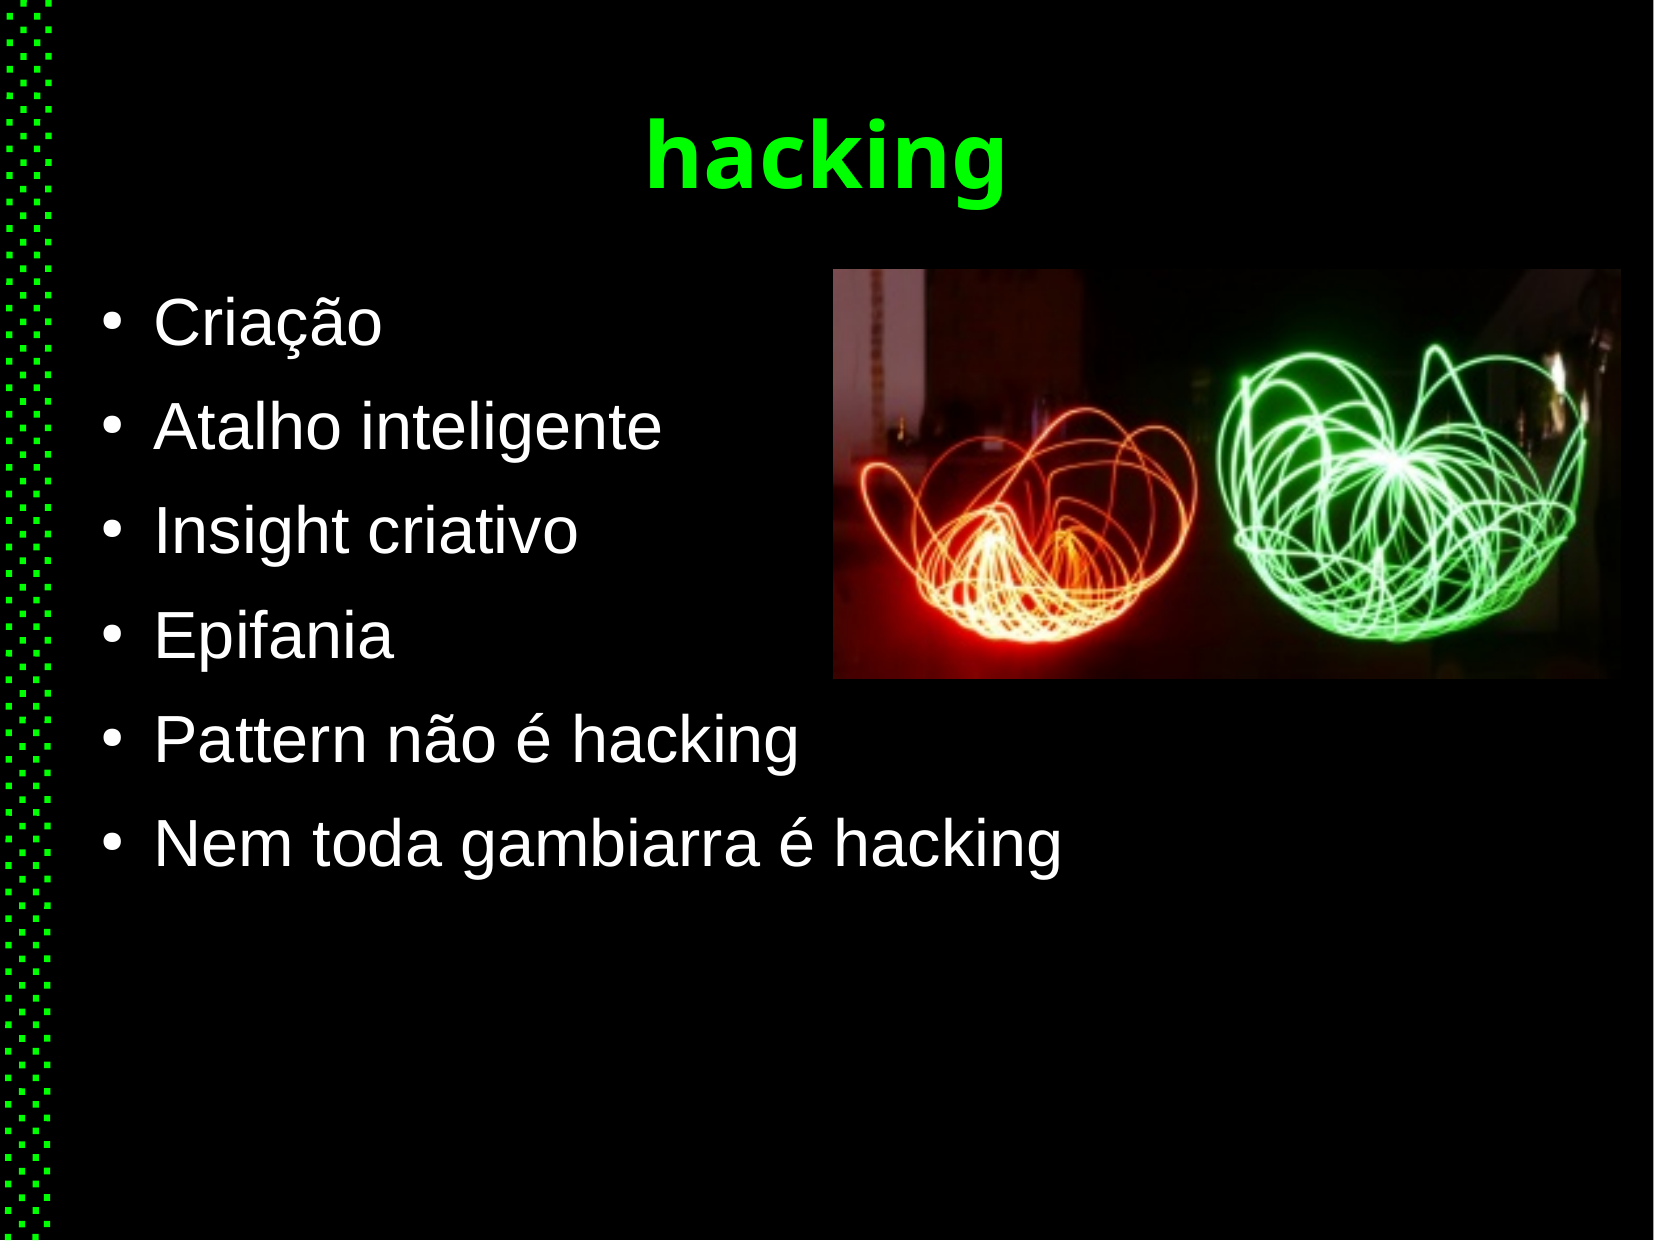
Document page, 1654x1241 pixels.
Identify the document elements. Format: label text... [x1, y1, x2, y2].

list Criação Atalho inteligente Insight criativo Epifania Pattern não é hacking Nem toda gambiarra é hacking [82, 285, 1571, 955]
picture [833, 269, 1621, 679]
title hacking [82, 49, 1571, 257]
